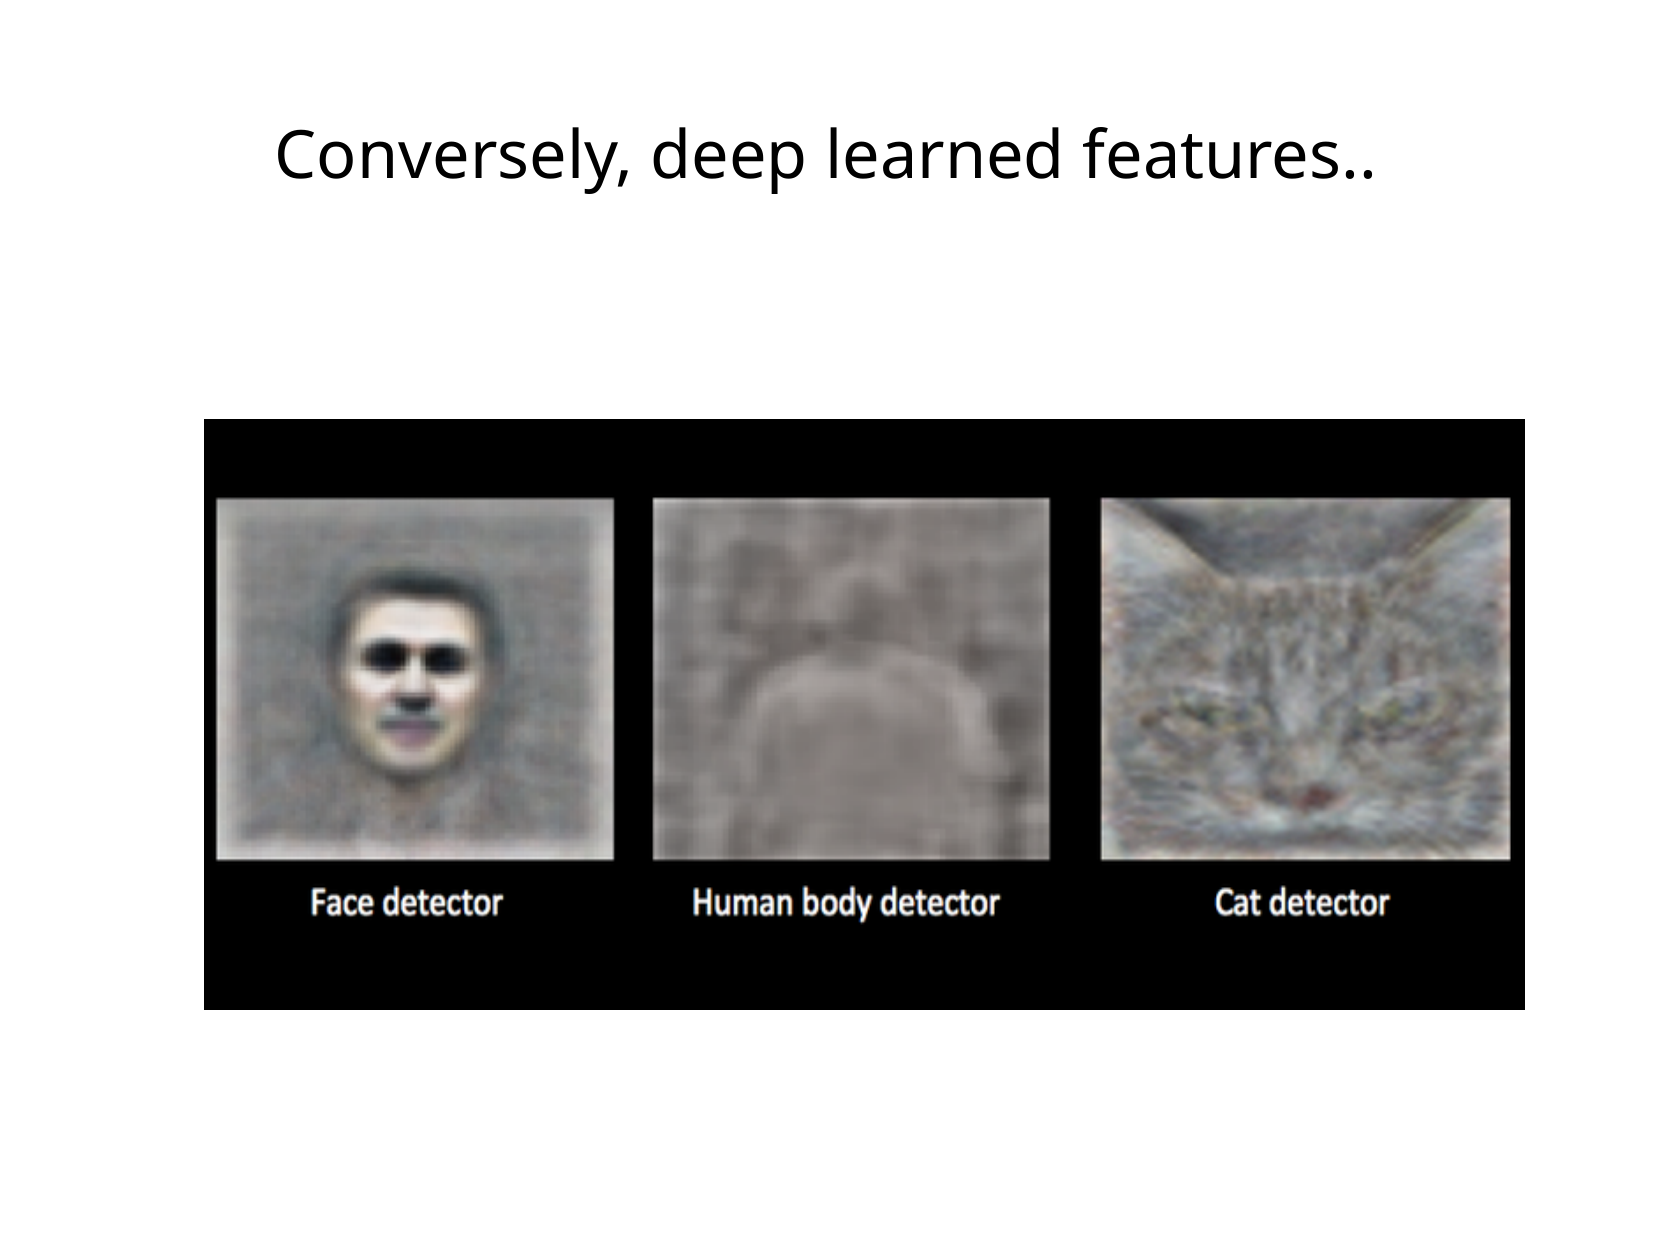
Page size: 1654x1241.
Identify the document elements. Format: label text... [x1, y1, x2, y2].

picture [204, 419, 1525, 1010]
title Conversely, deep learned features.. [82, 49, 1571, 257]
